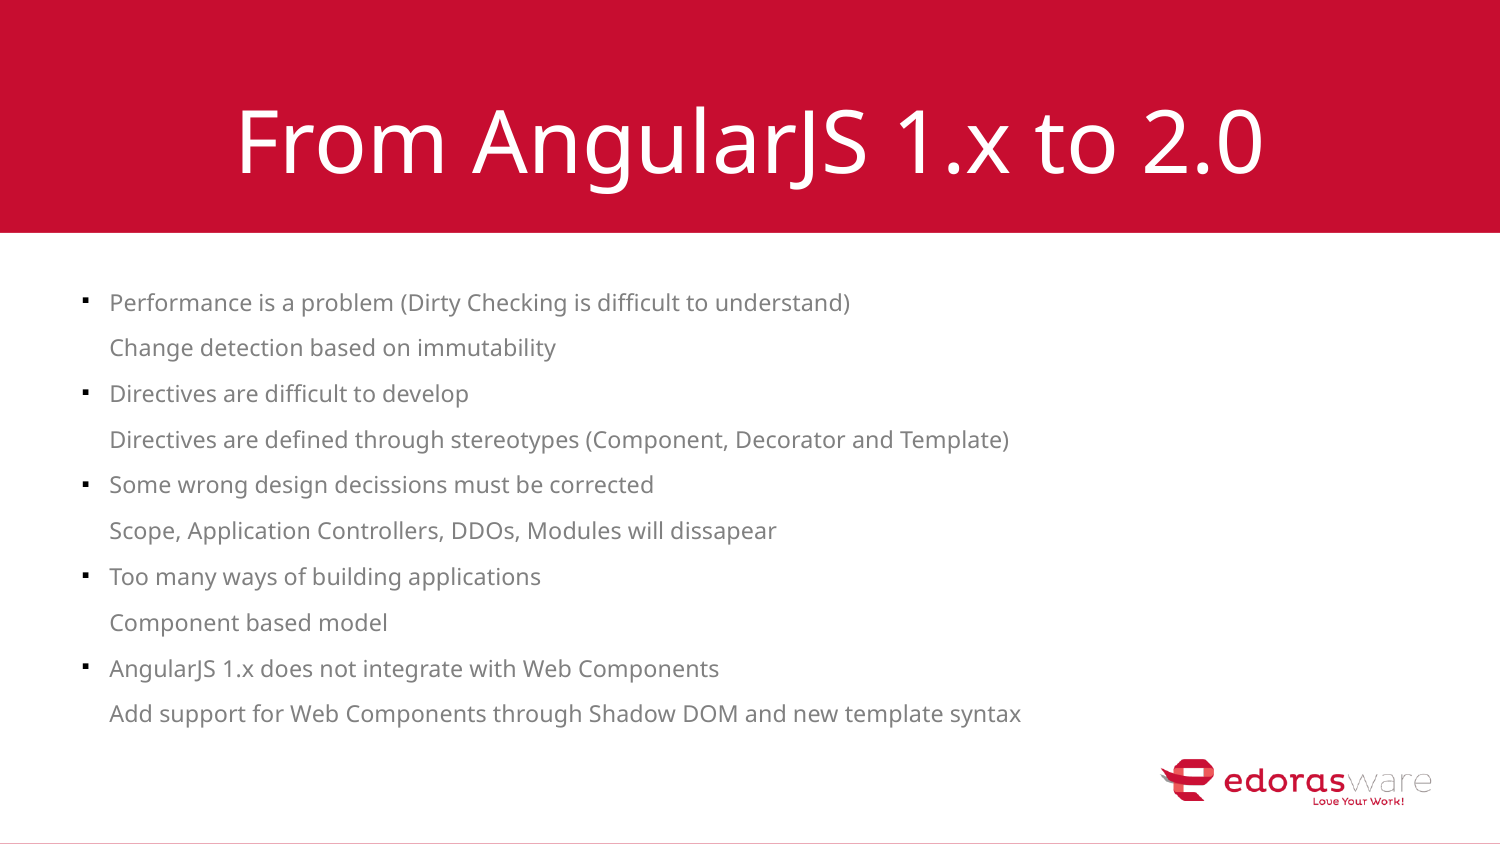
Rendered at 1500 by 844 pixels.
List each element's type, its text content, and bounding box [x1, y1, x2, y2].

picture [1151, 748, 1436, 815]
list Performance is a problem (Dirty Checking is difficult to understand) Change detection based on immutability Directives are difficult to develop Directives are defined through stereotypes (Component, Decorator and Template) Some wrong design decissions must be corrected Scope, Application Controllers, DDOs, Modules will dissapear Too many ways of building applications Component based model AngularJS 1.x does not integrate with Web Components Add support for Web Components through Shadow DOM and new template syntax [41, 280, 1459, 741]
title From AngularJS 1.x to 2.0 [75, 45, 1425, 233]
